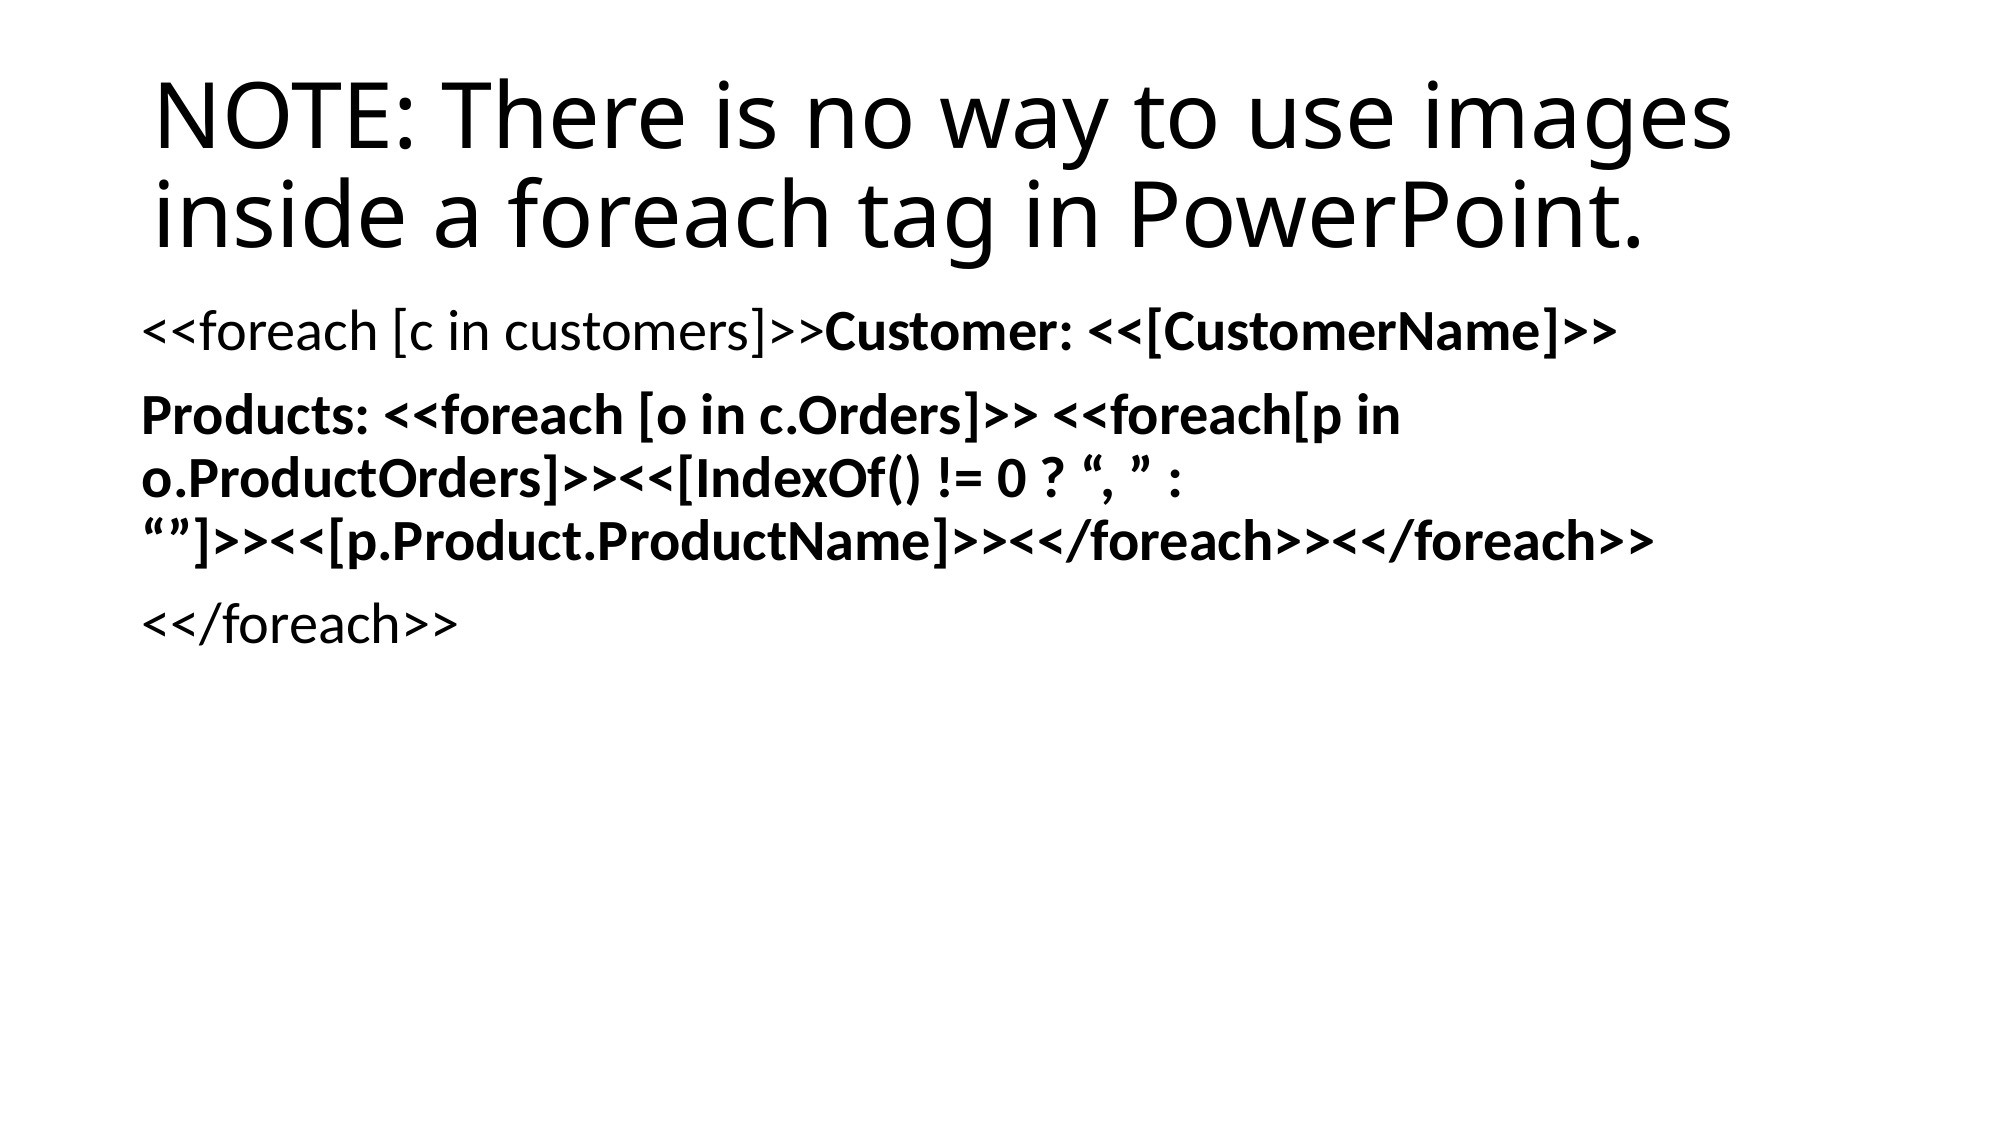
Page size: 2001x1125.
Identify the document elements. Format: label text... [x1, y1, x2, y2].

title NOTE: There is no way to use images inside a foreach tag in PowerPoint. [137, 59, 1863, 278]
list <<foreach [c in customers]>>Customer: <<[CustomerName]>> Products: <<foreach [o in c.Orders]>> <<foreach[p in o.ProductOrders]>><<[IndexOf() != 0 ? “, ” : “”]>><<[p.Product.ProductName]>><</foreach>><</foreach>> <</foreach>> [126, 293, 1852, 1007]
